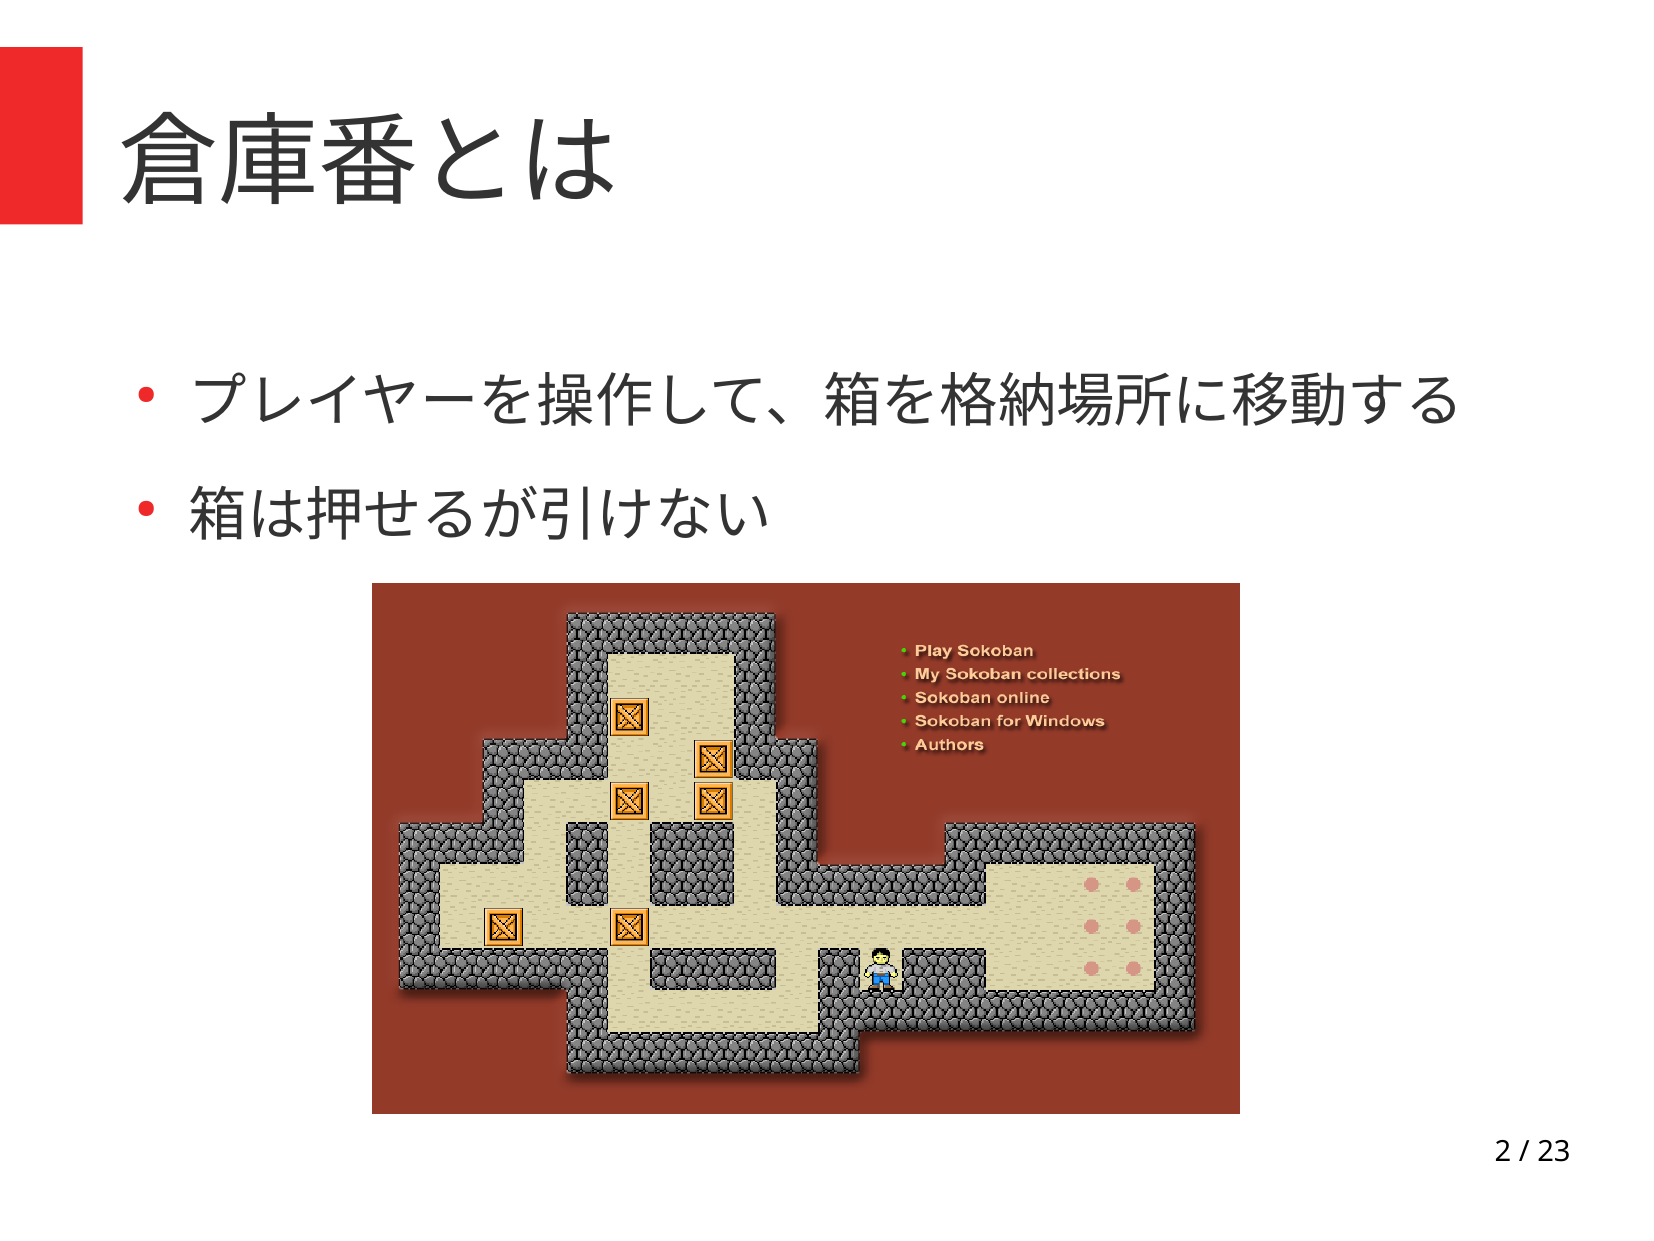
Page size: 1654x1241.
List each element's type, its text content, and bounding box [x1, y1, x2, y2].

picture [372, 583, 1240, 1114]
title 倉庫番とは [118, 49, 1571, 257]
list プレイヤーを操作して、箱を格納場所に移動する 箱は押せるが引けない [118, 354, 1536, 1074]
